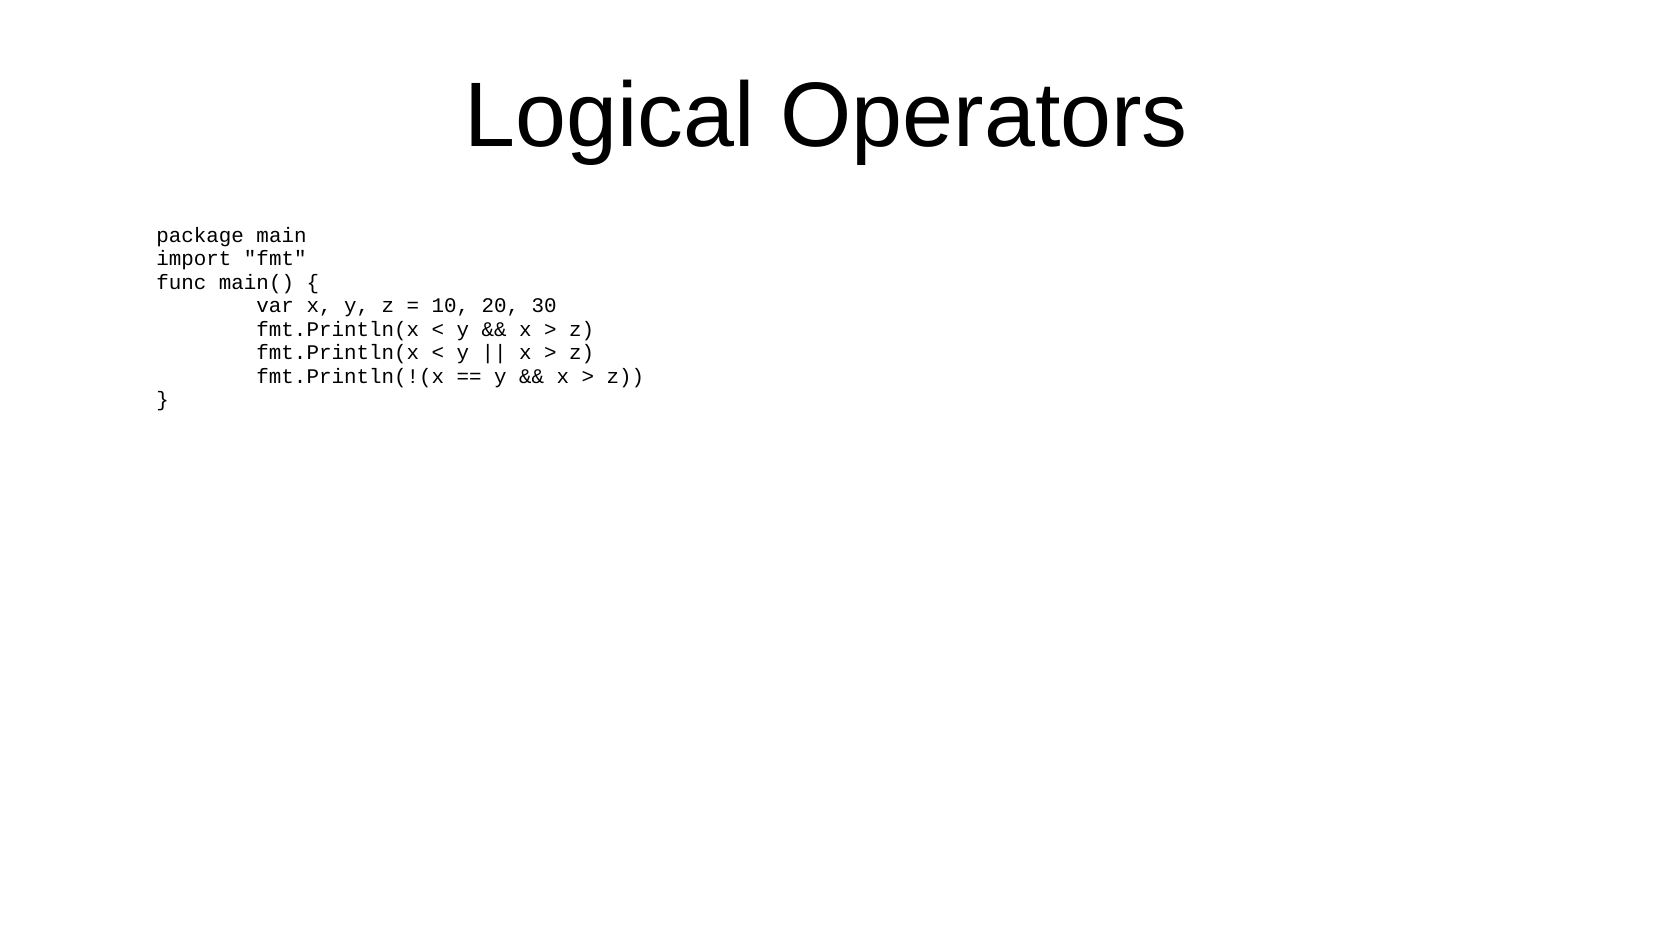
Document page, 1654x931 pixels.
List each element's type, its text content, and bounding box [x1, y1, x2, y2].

text_box package main import "fmt" func main() { var x, y, z = 10, 20, 30 fmt.Println(x < y && x > z) fmt.Println(x < y || x > z) fmt.Println(!(x == y && x > z)) } [141, 217, 1091, 733]
title Logical Operators [82, 37, 1571, 193]
